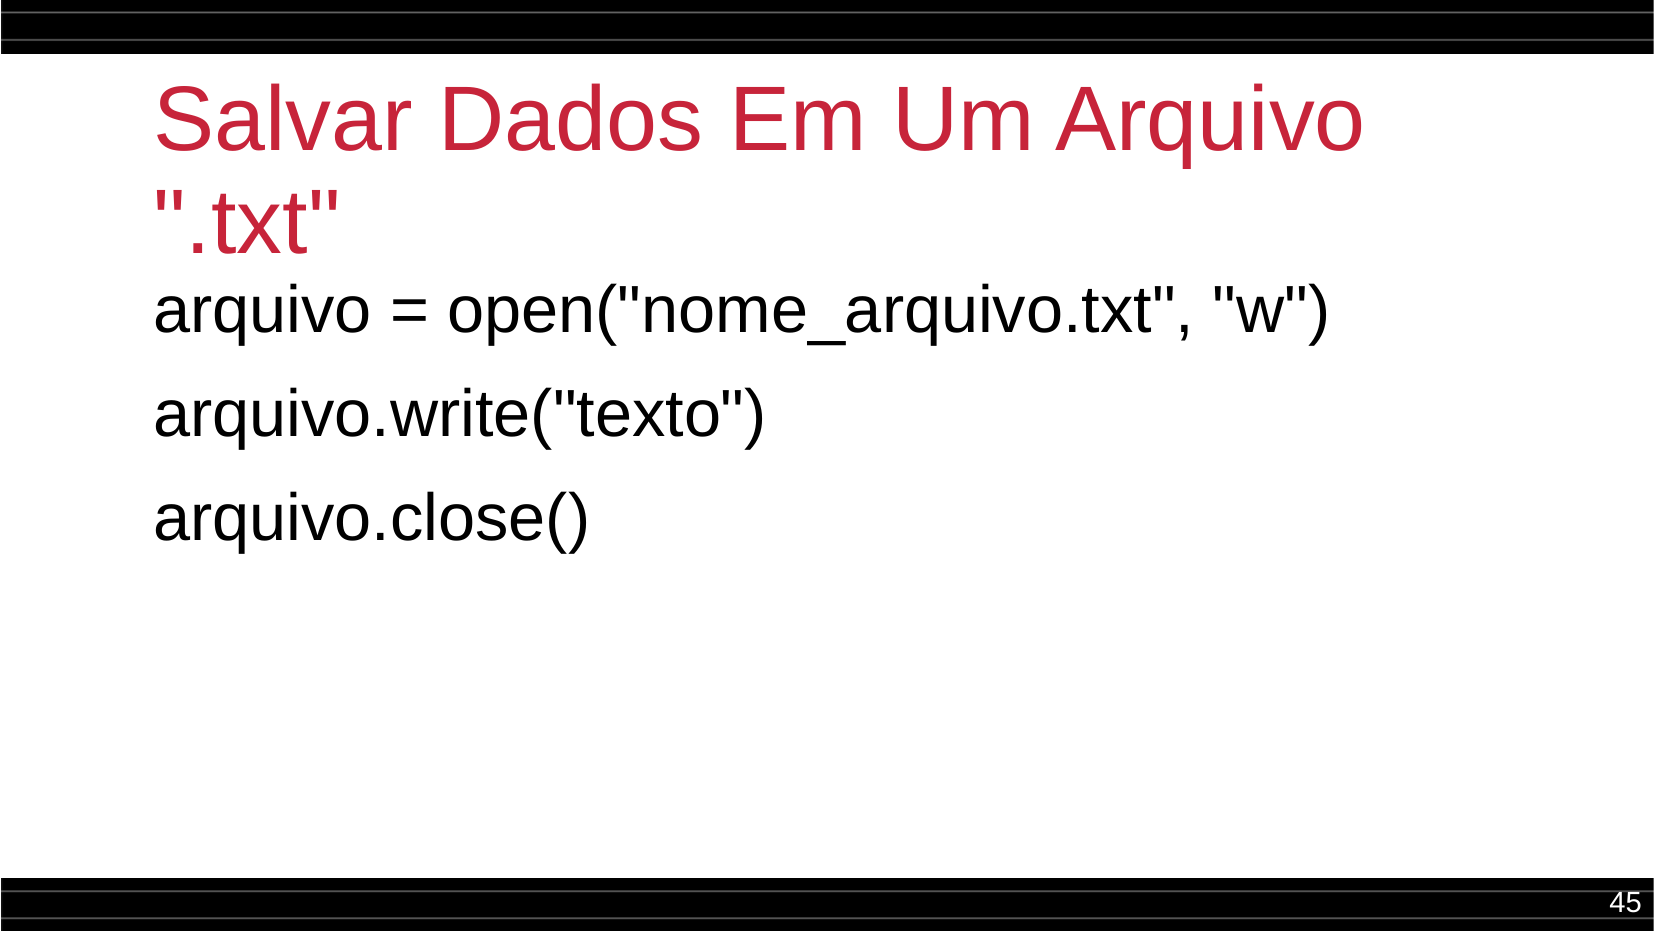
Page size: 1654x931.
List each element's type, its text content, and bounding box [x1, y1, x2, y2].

picture [1, 0, 1654, 54]
list arquivo = open("nome_arquivo.txt", "w") arquivo.write("texto") arquivo.close() [82, 271, 1571, 758]
title Salvar Dados Em Um Arquivo ".txt" [82, 67, 1571, 271]
picture [1, 878, 1654, 931]
